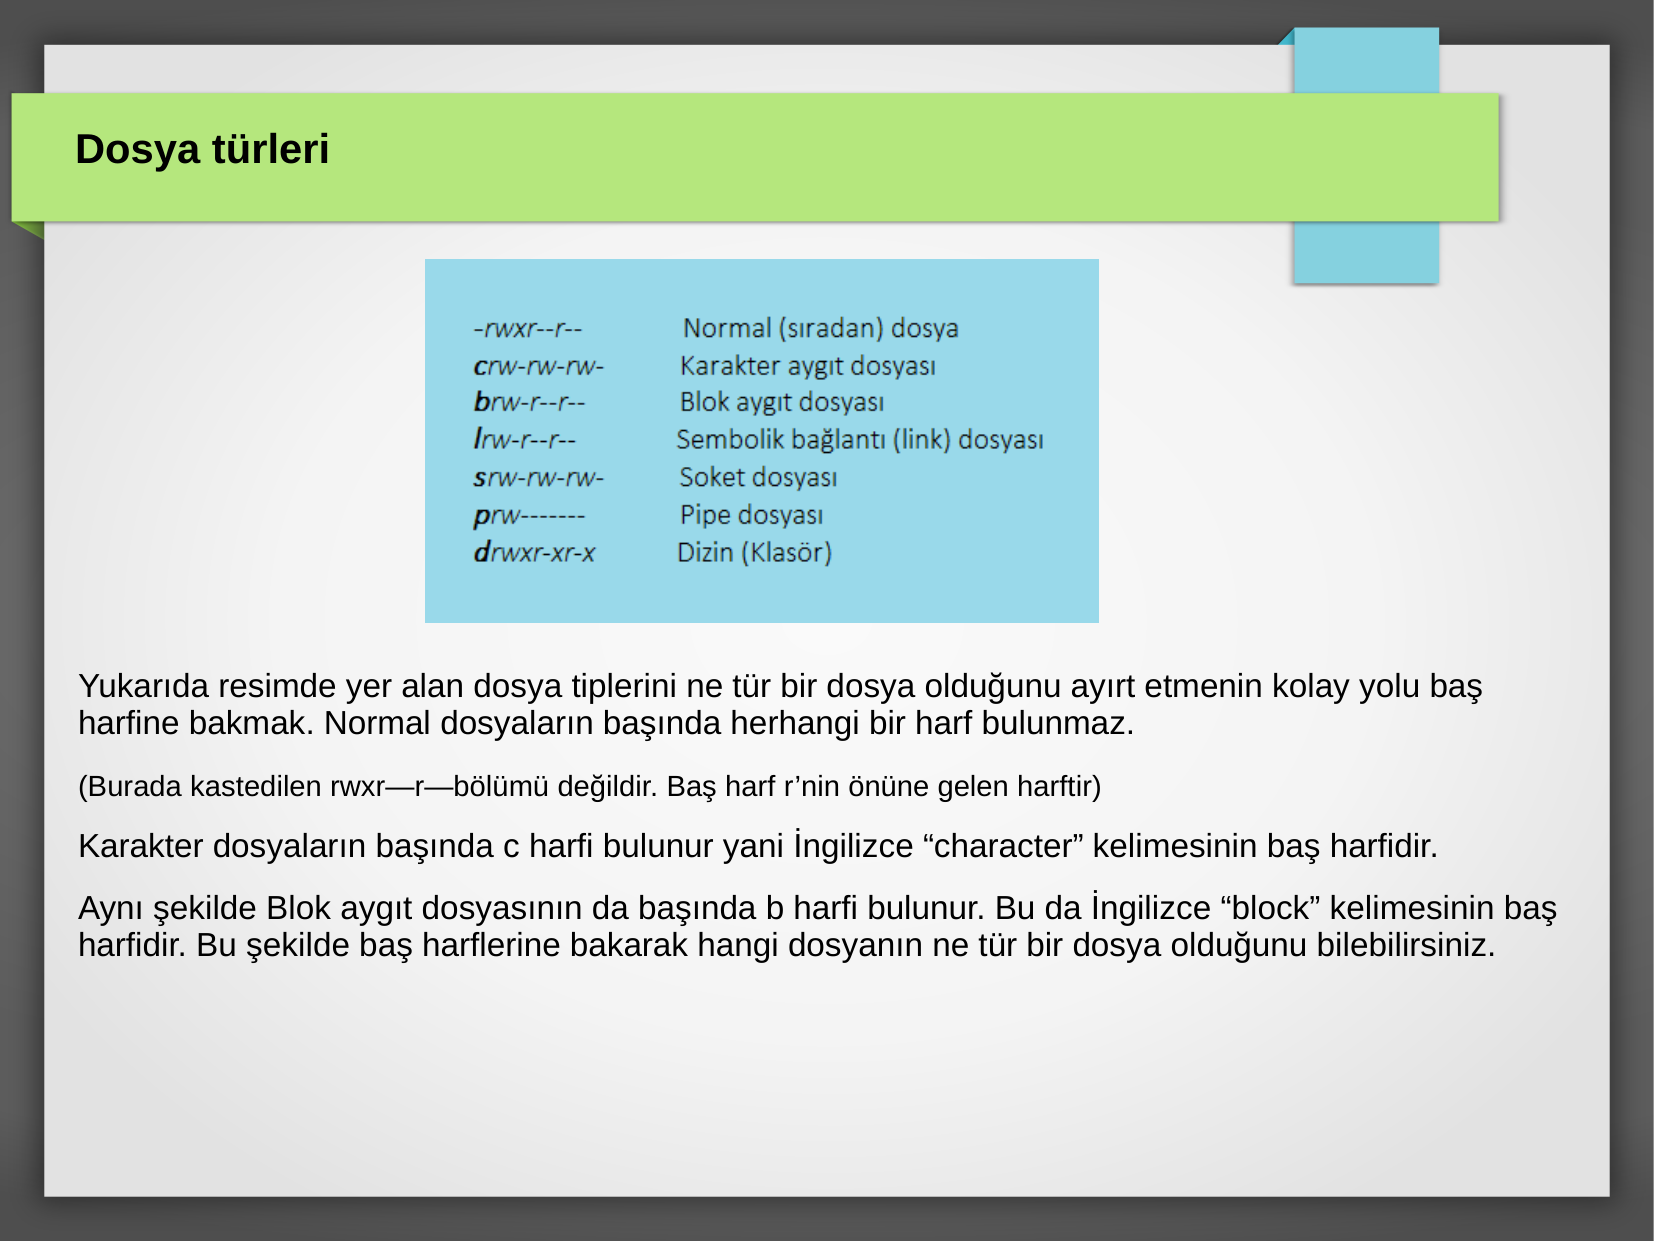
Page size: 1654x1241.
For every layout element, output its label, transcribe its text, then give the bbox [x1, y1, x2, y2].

picture [0, 0, 1654, 1241]
text_box Dosya türleri [60, 118, 426, 189]
text_box Yukarıda resimde yer alan dosya tiplerini ne tür bir dosya olduğunu ayırt etmenin kolay yolu baş harfine bakmak. Normal dosyaların başında herhangi bir harf bulunmaz. (Burada kastedilen rwxr—r—bölümü değildir. Baş harf r’nin önüne gelen harftir) Karakter dosyaların başında c harfi bulunur yani İngilizce “character” kelimesinin baş harfidir. Aynı şekilde Blok aygıt dosyasının da başında b harfi bulunur. Bu da İngilizce “block” kelimesinin baş harfidir. Bu şekilde baş harflerine bakarak hangi dosyanın ne tür bir dosya olduğunu bilebilirsiniz. [63, 659, 1583, 993]
